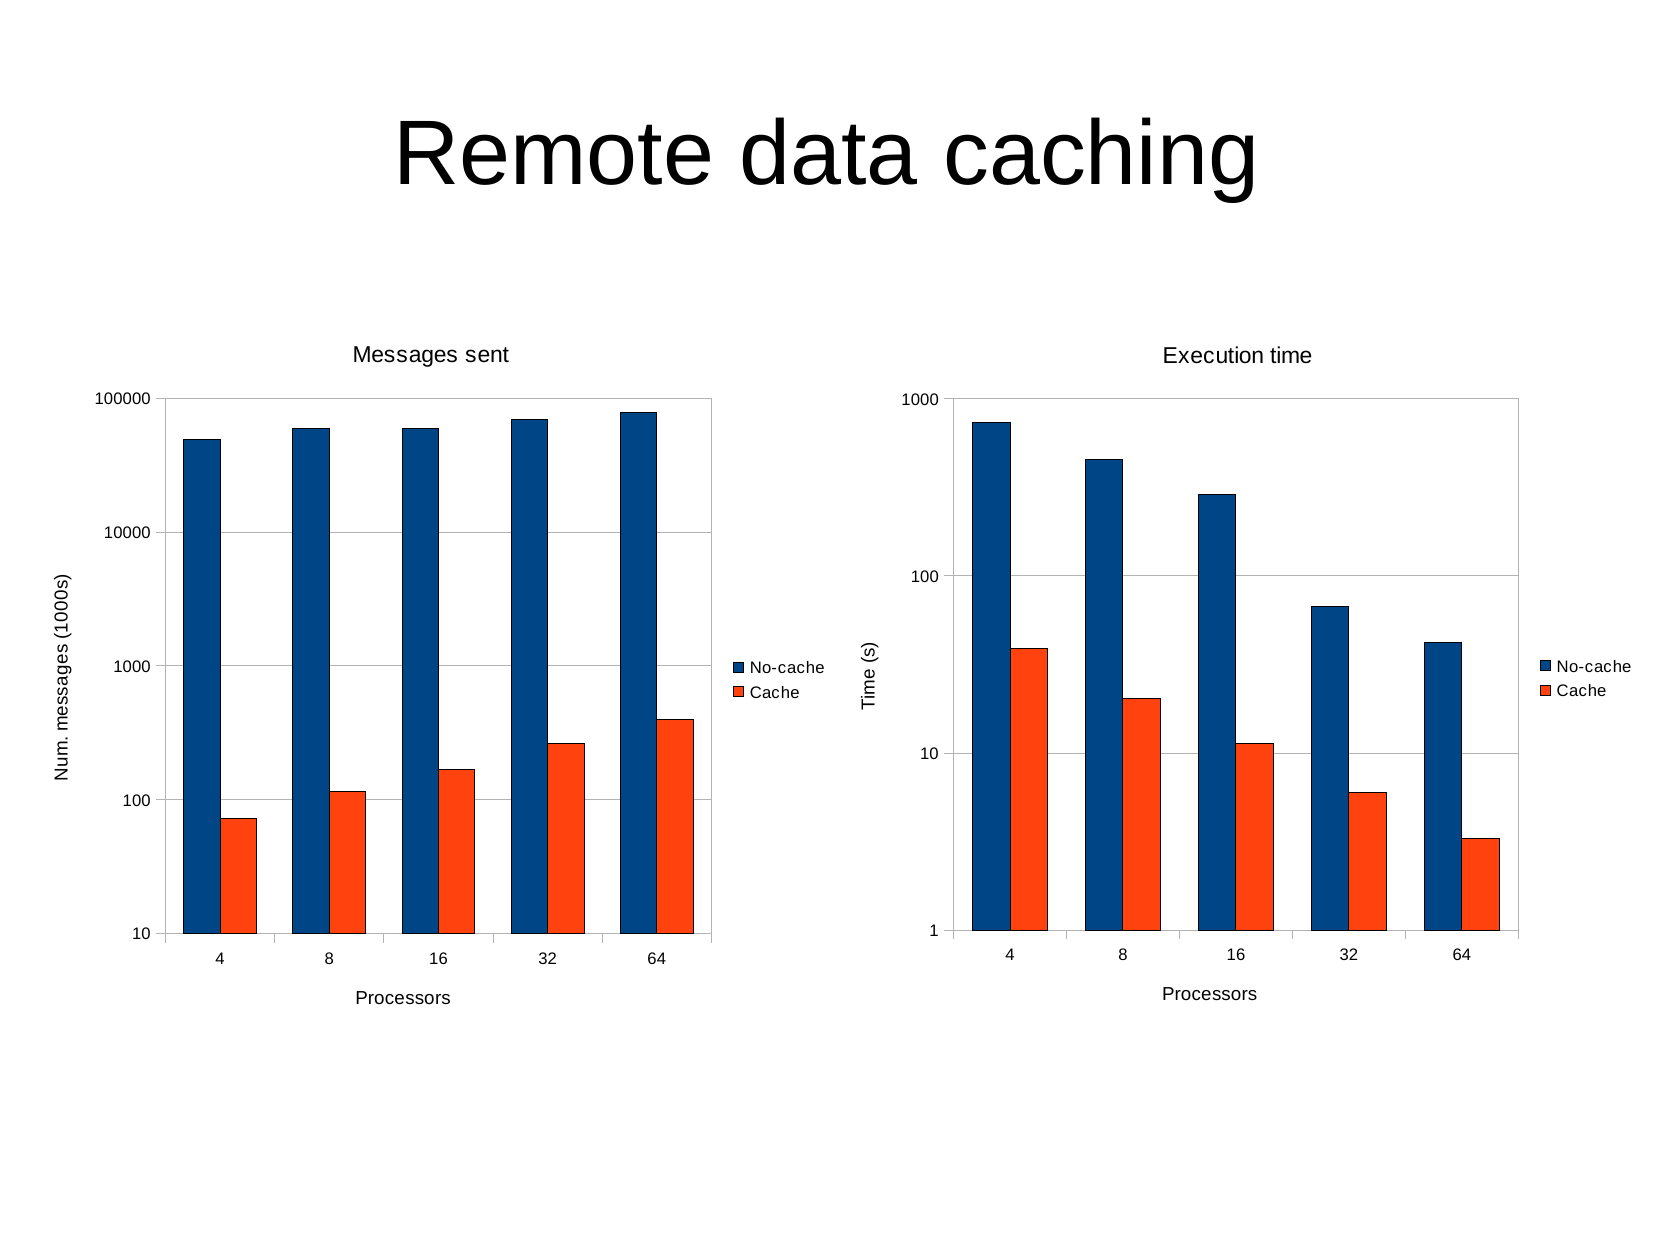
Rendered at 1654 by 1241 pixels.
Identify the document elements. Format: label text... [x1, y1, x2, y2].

chart [18, 319, 1651, 1040]
title Remote data caching [82, 56, 1571, 250]
